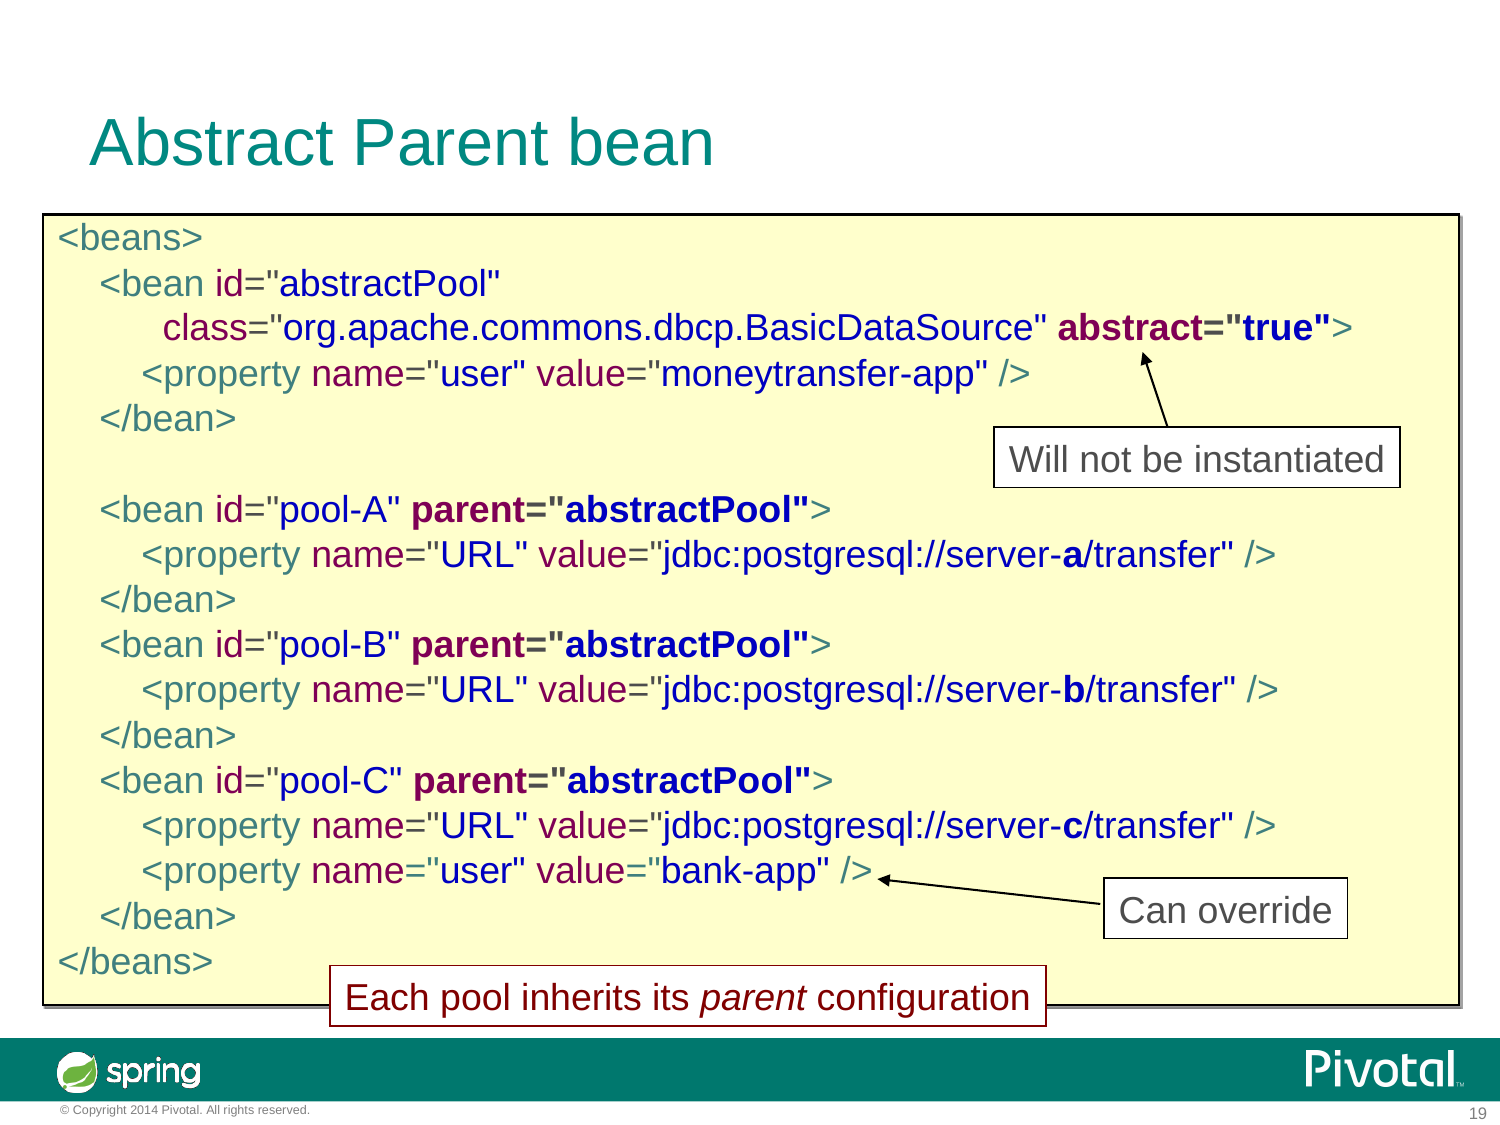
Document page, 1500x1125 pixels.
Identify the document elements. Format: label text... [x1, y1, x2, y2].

text_box Will not be instantiated [994, 426, 1401, 488]
text_box <beans> <bean id="abstractPool" class="org.apache.commons.dbcp.BasicDataSource" abstract="true"> <property name="user" value="moneytransfer-app" /> </bean> <bean id="pool-A" parent="abstractPool"> <property name="URL" value="jdbc:postgresql://server-a/transfer" /> </bean> <bean id="pool-B" parent="abstractPool"> <property name="URL" value="jdbc:postgresql://server-b/transfer" /> </bean> <bean id="pool-C" parent="abstractPool"> <property name="URL" value="jdbc:postgresql://server-c/transfer" /> <property name="user" value="bank-app" /> </bean> </beans> [42, 214, 1459, 1006]
title Abstract Parent bean [75, 45, 1426, 214]
picture [1306, 1050, 1464, 1087]
picture [32, 1041, 210, 1103]
text_box Can override [1103, 877, 1348, 939]
text_box Each pool inherits its parent configuration [329, 965, 1046, 1026]
